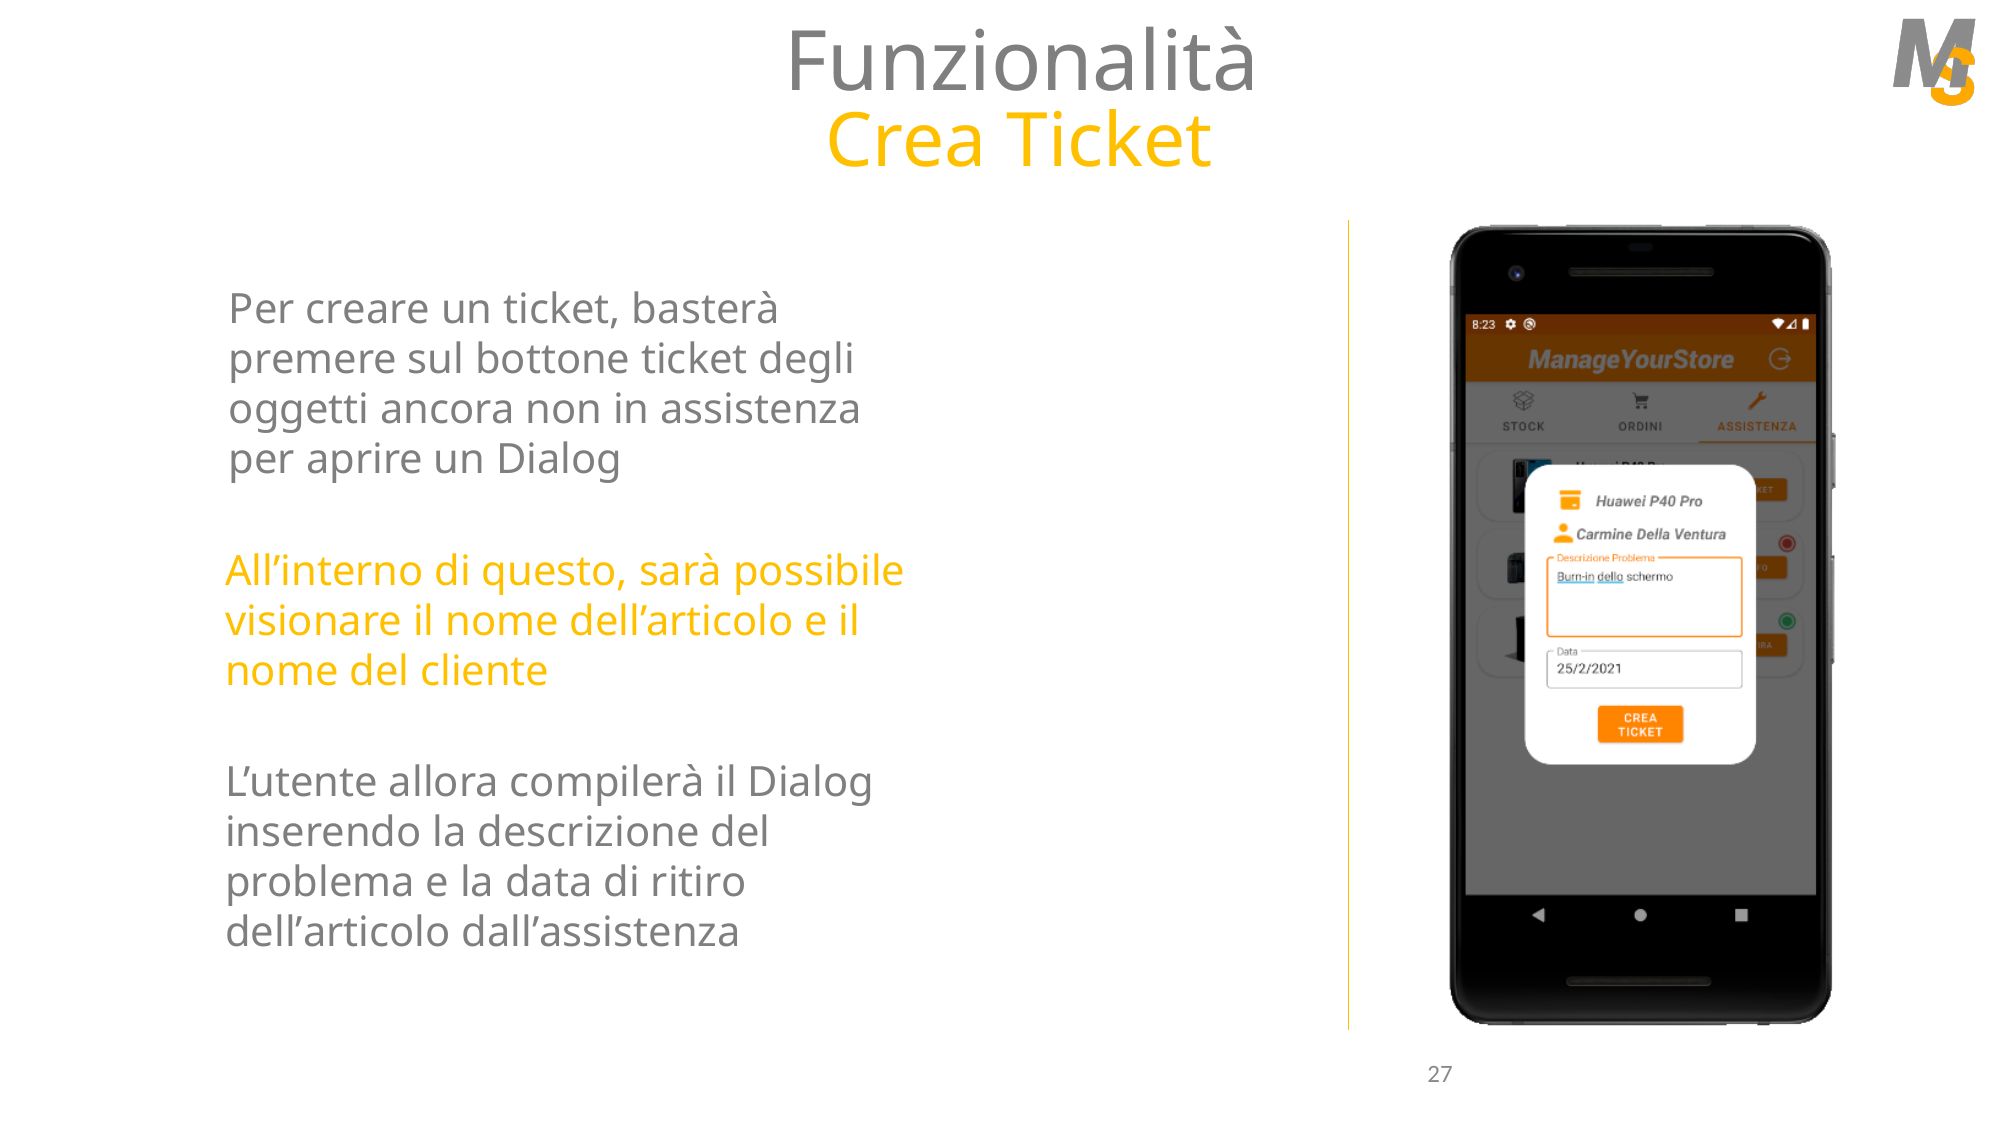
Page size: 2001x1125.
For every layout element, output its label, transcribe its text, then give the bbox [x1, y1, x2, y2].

text_box Per creare un ticket, basterà premere sul bottone ticket degli oggetti ancora non in assistenza per aprire un Dialog [213, 274, 942, 492]
text_box L’utente allora compilerà il Dialog inserendo la descrizione del problema e la data di ritiro dell’articolo dall’assistenza [210, 747, 956, 965]
picture [1440, 220, 1837, 1030]
text_box Funzionalità [759, 0, 1285, 117]
text_box Crea Ticket [810, 84, 1234, 191]
text_box [1412, 1042, 1863, 1103]
picture [1876, 0, 1993, 117]
text_box All’interno di questo, sarà possibile visionare il nome dell’articolo e il nome del cliente [210, 536, 939, 703]
